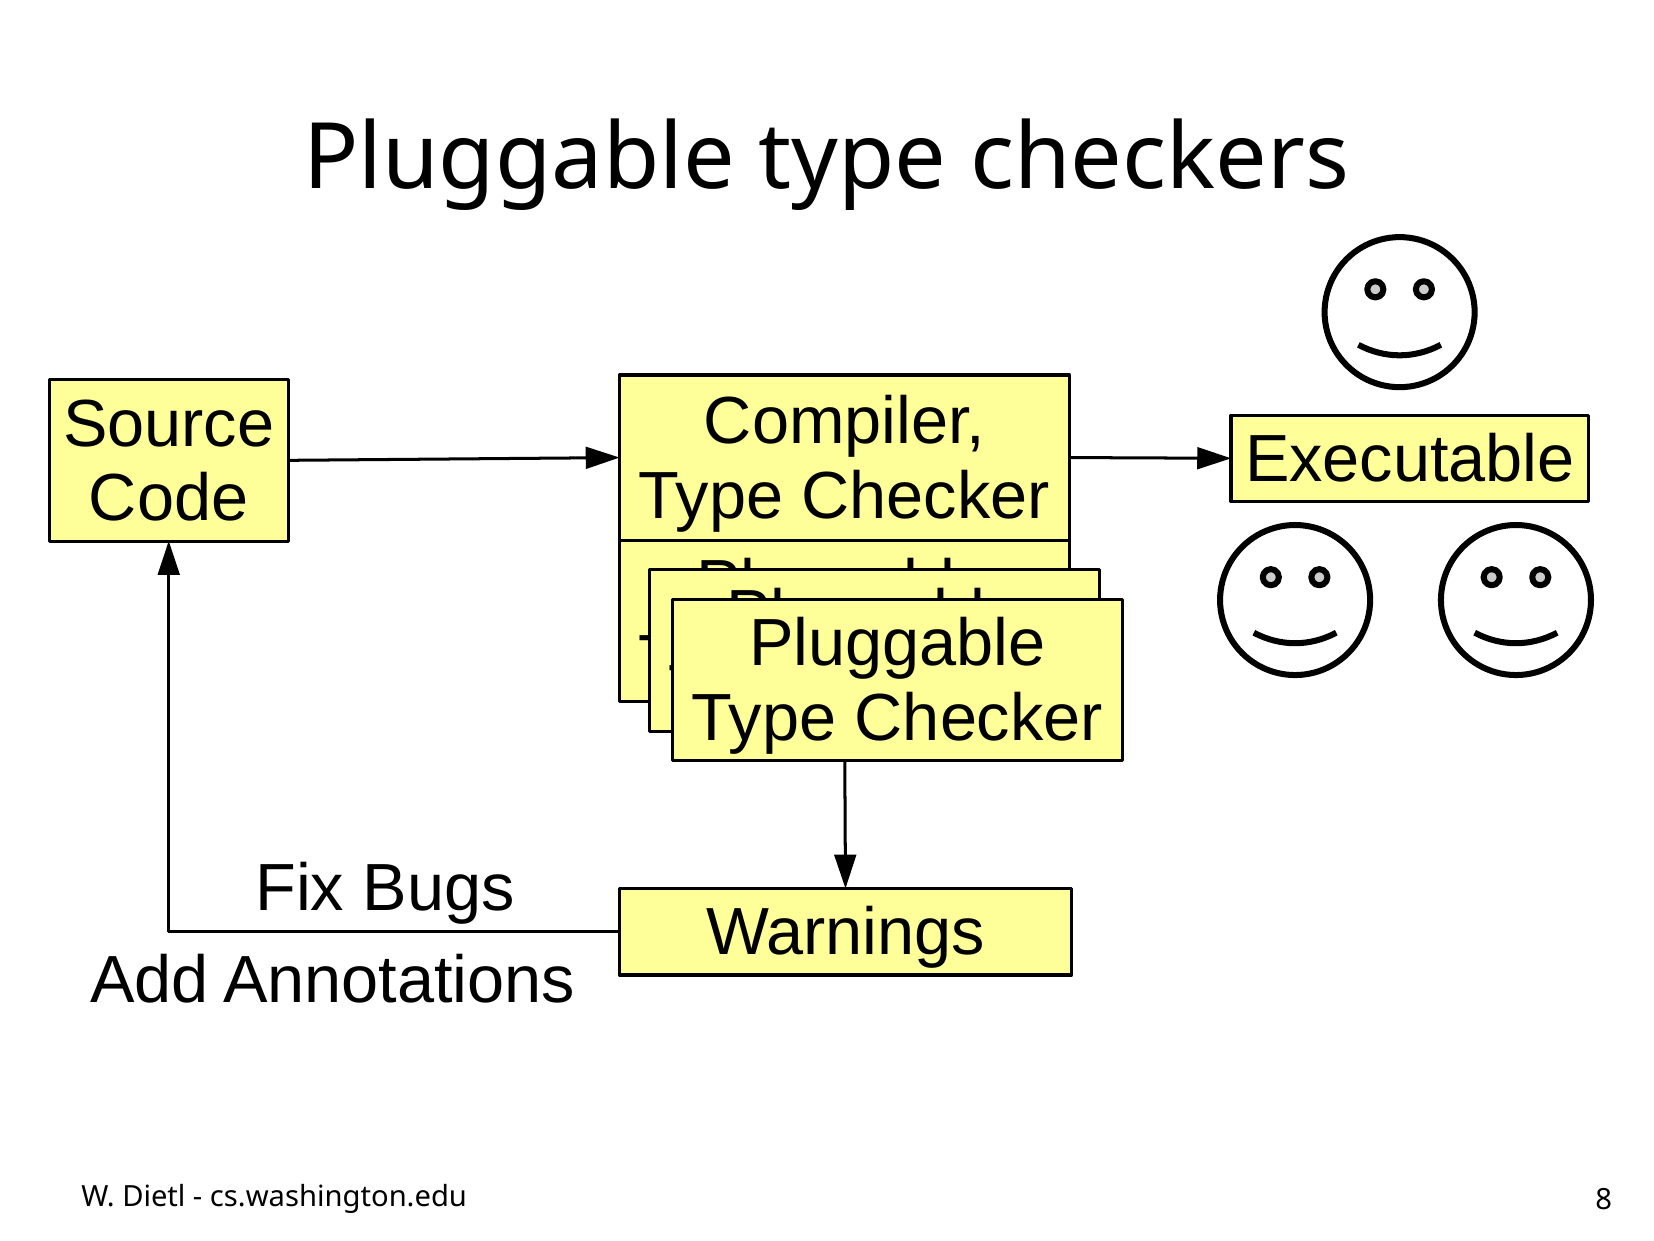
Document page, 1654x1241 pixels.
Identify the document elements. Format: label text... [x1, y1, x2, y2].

text_box Pluggable Type Checker [672, 599, 1123, 761]
title Pluggable type checkers [82, 56, 1571, 250]
text_box Warnings [619, 888, 1072, 976]
text_box [1440, 525, 1592, 676]
text_box Pluggable Type Checker [649, 569, 1100, 732]
text_box Executable [1231, 415, 1589, 502]
text_box [1220, 525, 1371, 676]
text_box Add Annotations [75, 935, 593, 1025]
text_box Compiler, Type Checker [619, 375, 1070, 539]
text_box [1324, 237, 1475, 388]
text_box Source Code [49, 379, 289, 542]
text_box Fix Bugs [240, 843, 531, 930]
text_box Pluggable Type Checker [619, 540, 1070, 702]
